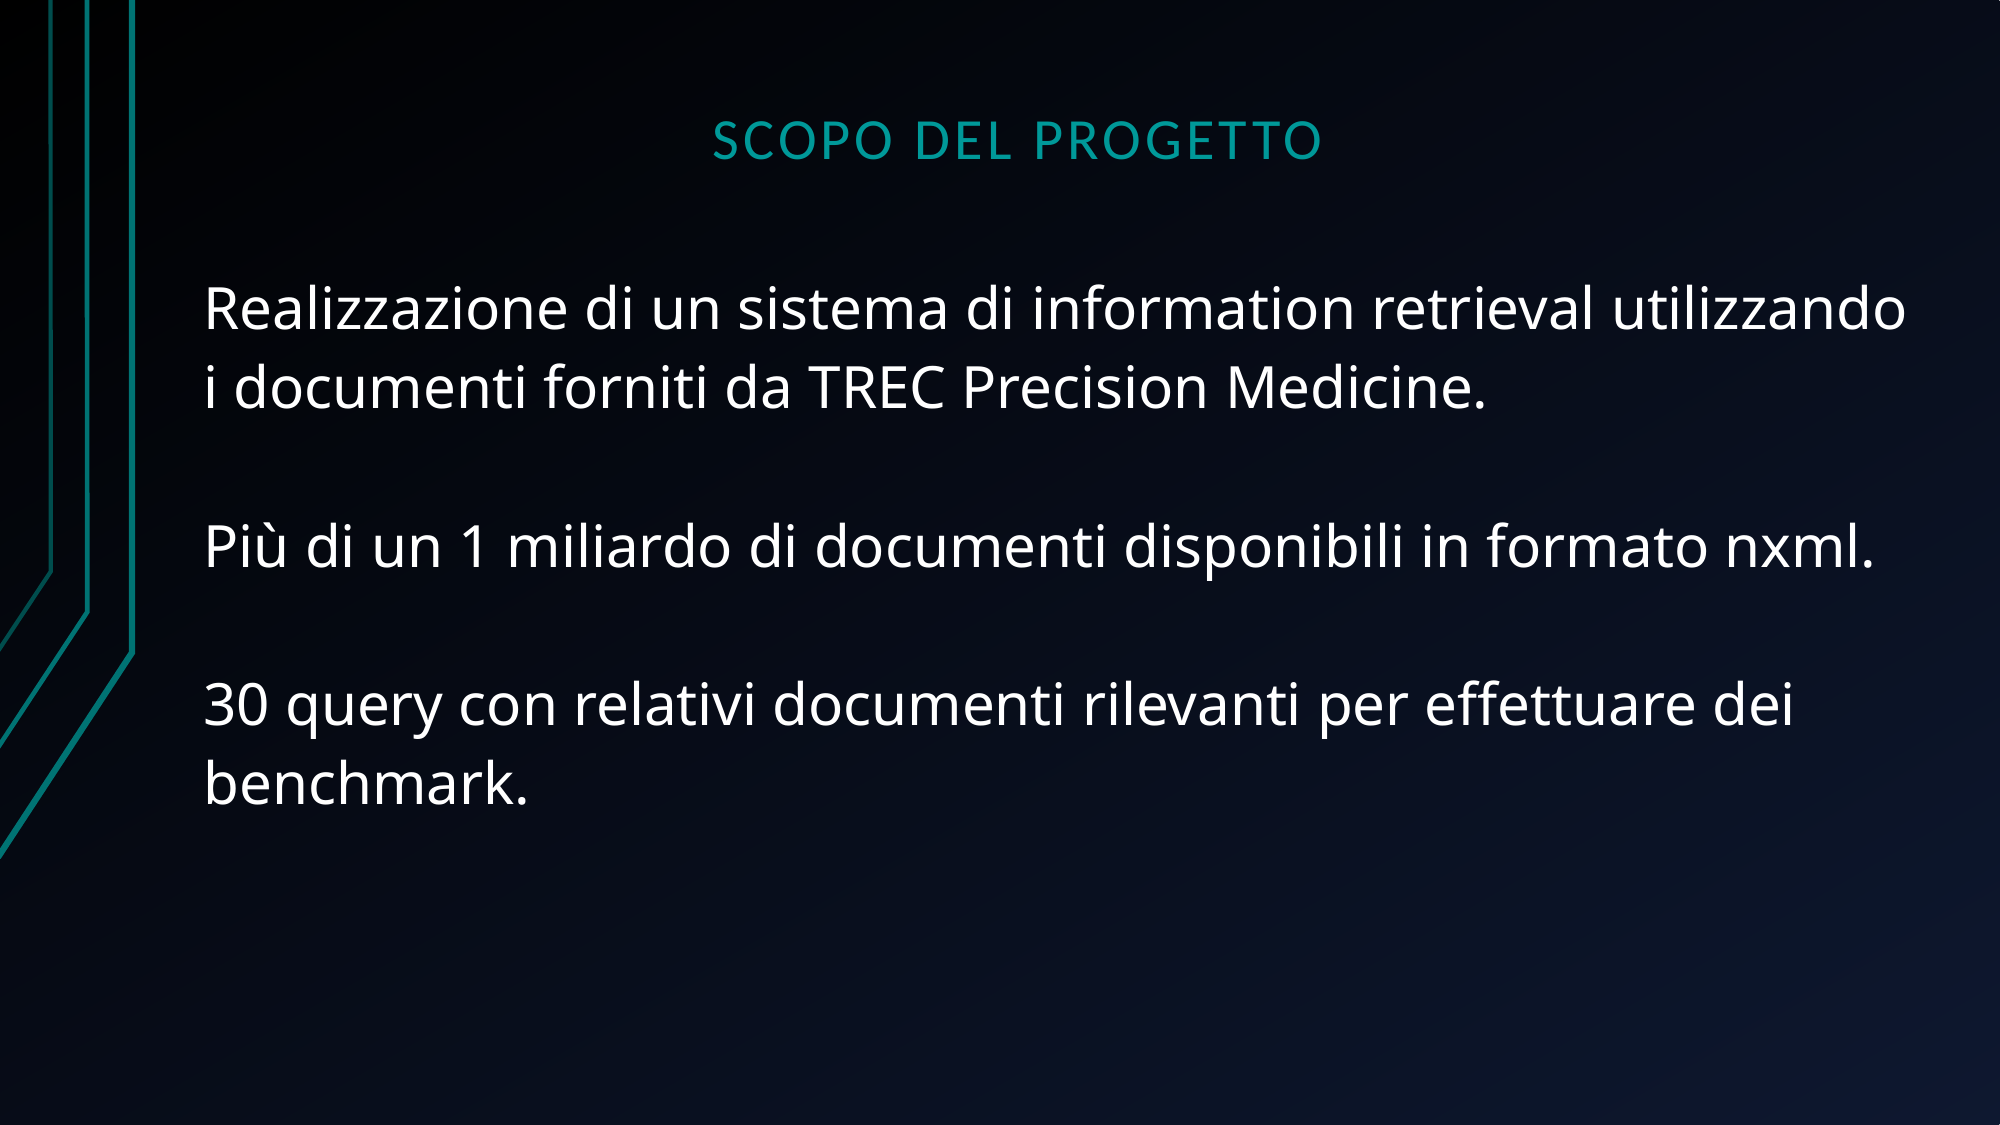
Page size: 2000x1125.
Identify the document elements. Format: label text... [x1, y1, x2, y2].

text_box Realizzazione di un sistema di information retrieval utilizzando i documenti forniti da TREC Precision Medicine. Più di un 1 miliardo di documenti disponibili in formato nxml. 30 query con relativi documenti rilevanti per effettuare dei benchmark. [188, 259, 1938, 937]
list Scopo del progetto [35, 82, 2000, 182]
